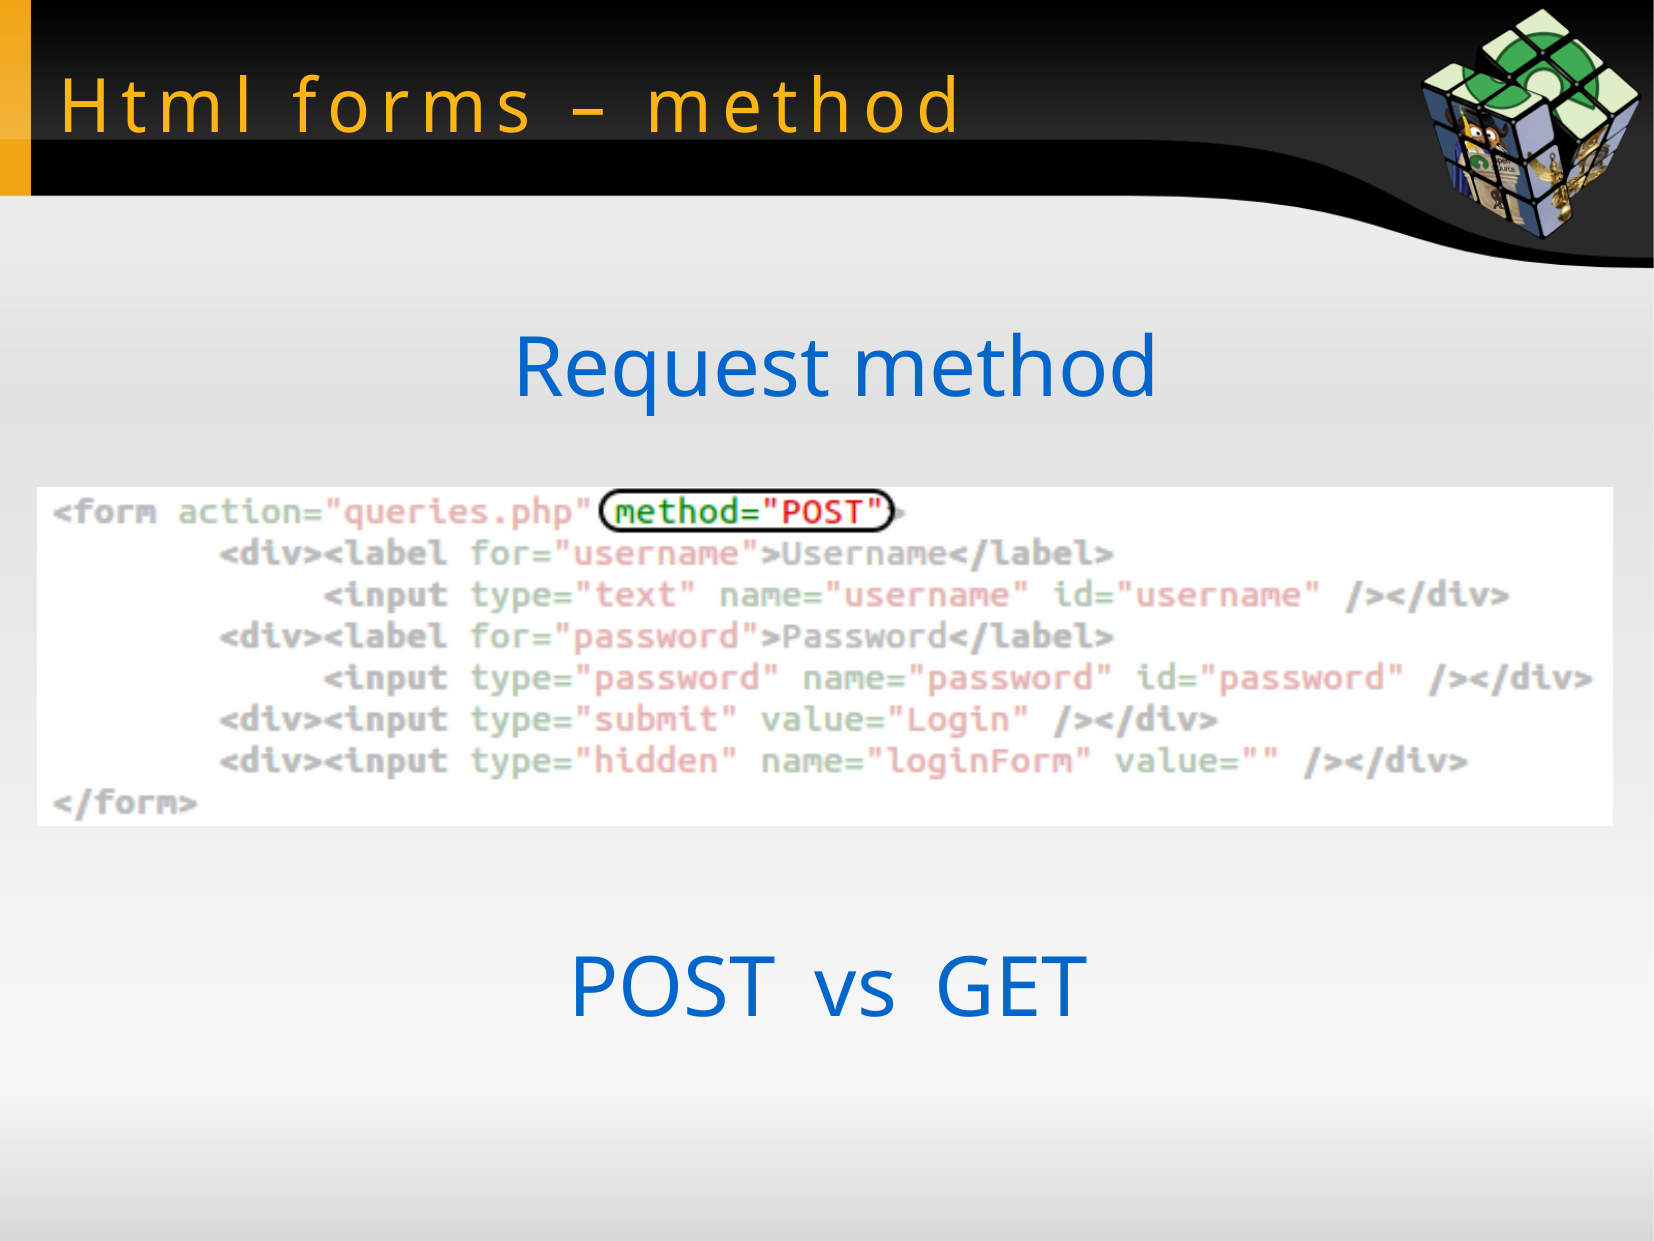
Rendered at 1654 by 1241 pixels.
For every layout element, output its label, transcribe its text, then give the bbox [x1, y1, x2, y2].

text_box GET [919, 920, 1100, 1029]
picture [0, 0, 1654, 1241]
title Html forms – method [59, 29, 1270, 178]
text_box Request method [497, 300, 1157, 409]
text_box POST [553, 920, 790, 1029]
text_box vs [800, 920, 909, 1029]
